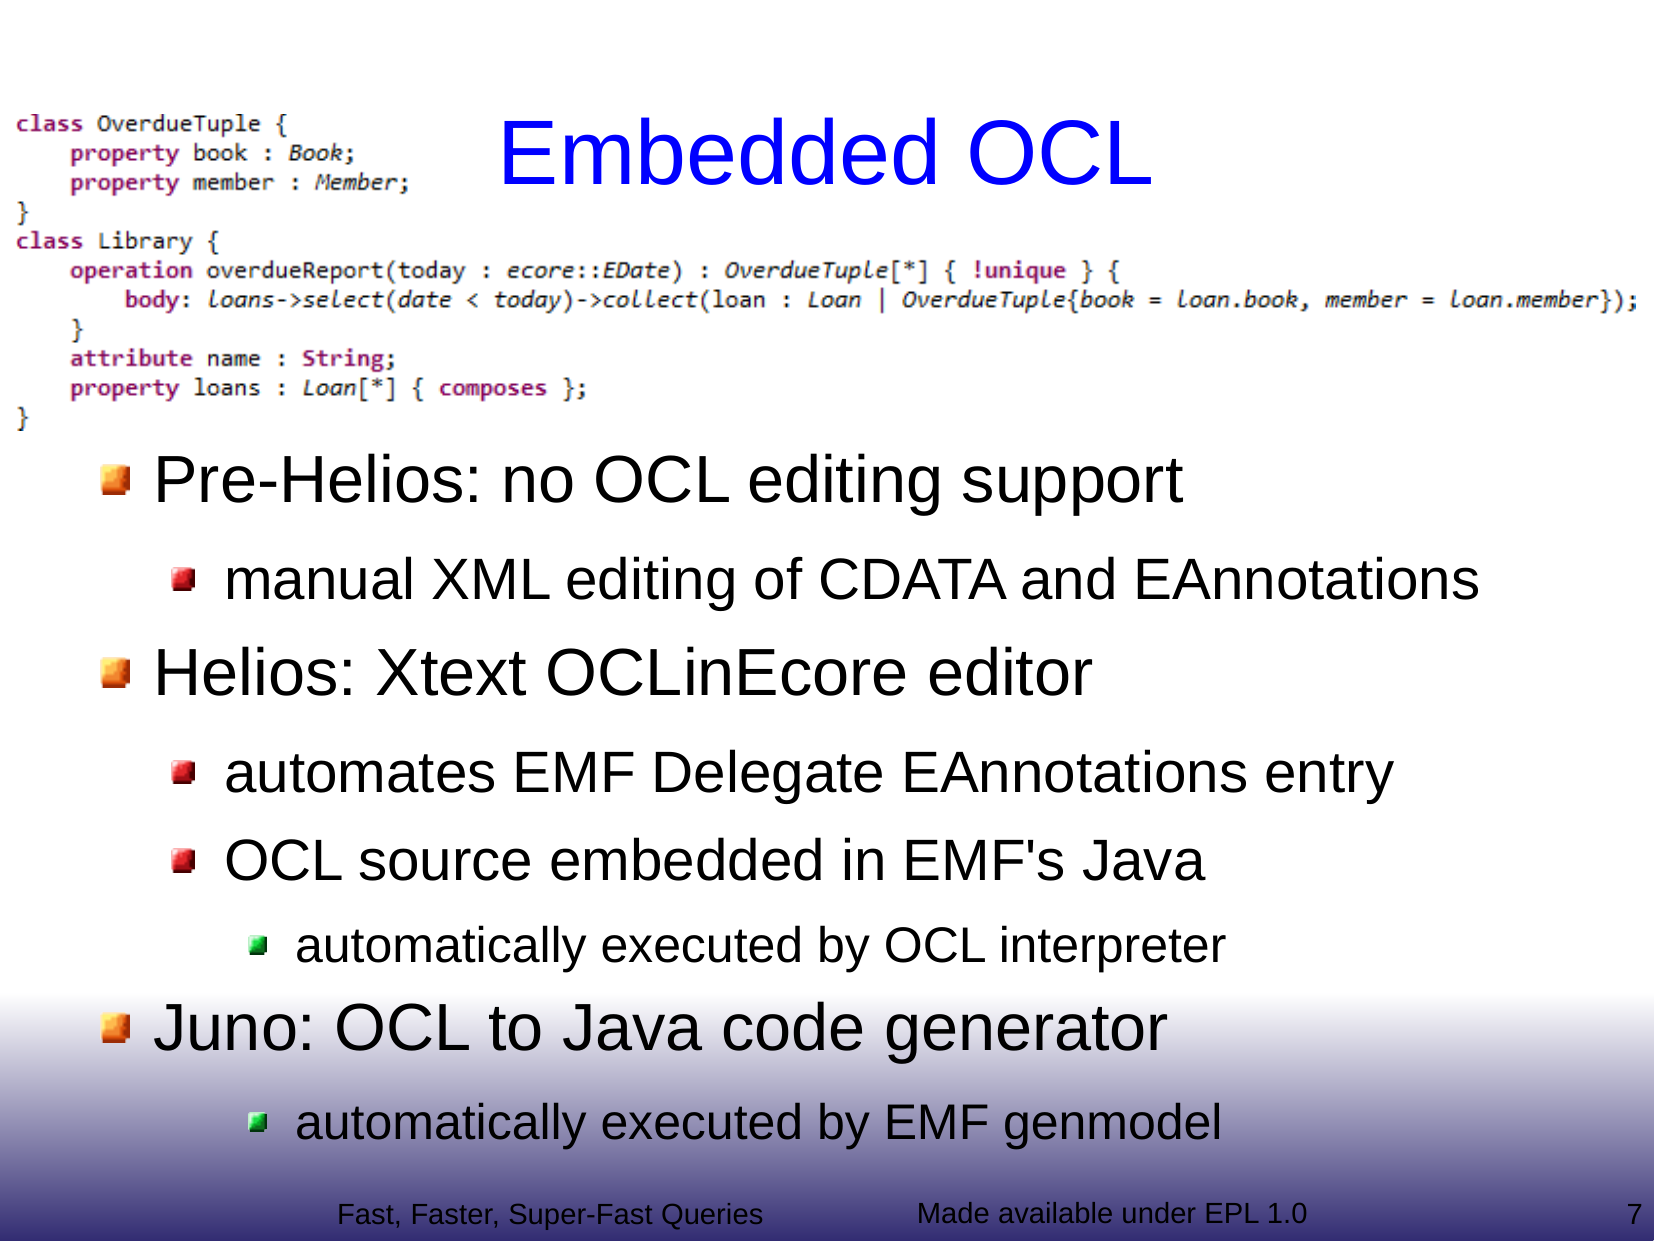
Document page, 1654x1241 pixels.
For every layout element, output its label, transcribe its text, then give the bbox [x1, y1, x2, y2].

picture [16, 114, 1636, 431]
title Embedded OCL [82, 49, 1571, 257]
list Pre-Helios: no OCL editing support manual XML editing of CDATA and EAnnotations Helios: Xtext OCLinEcore editor automates EMF Delegate EAnnotations entry OCL source embedded in EMF's Java automatically executed by OCL interpreter Juno: OCL to Java code generator automatically executed by EMF genmodel [82, 442, 1571, 1150]
